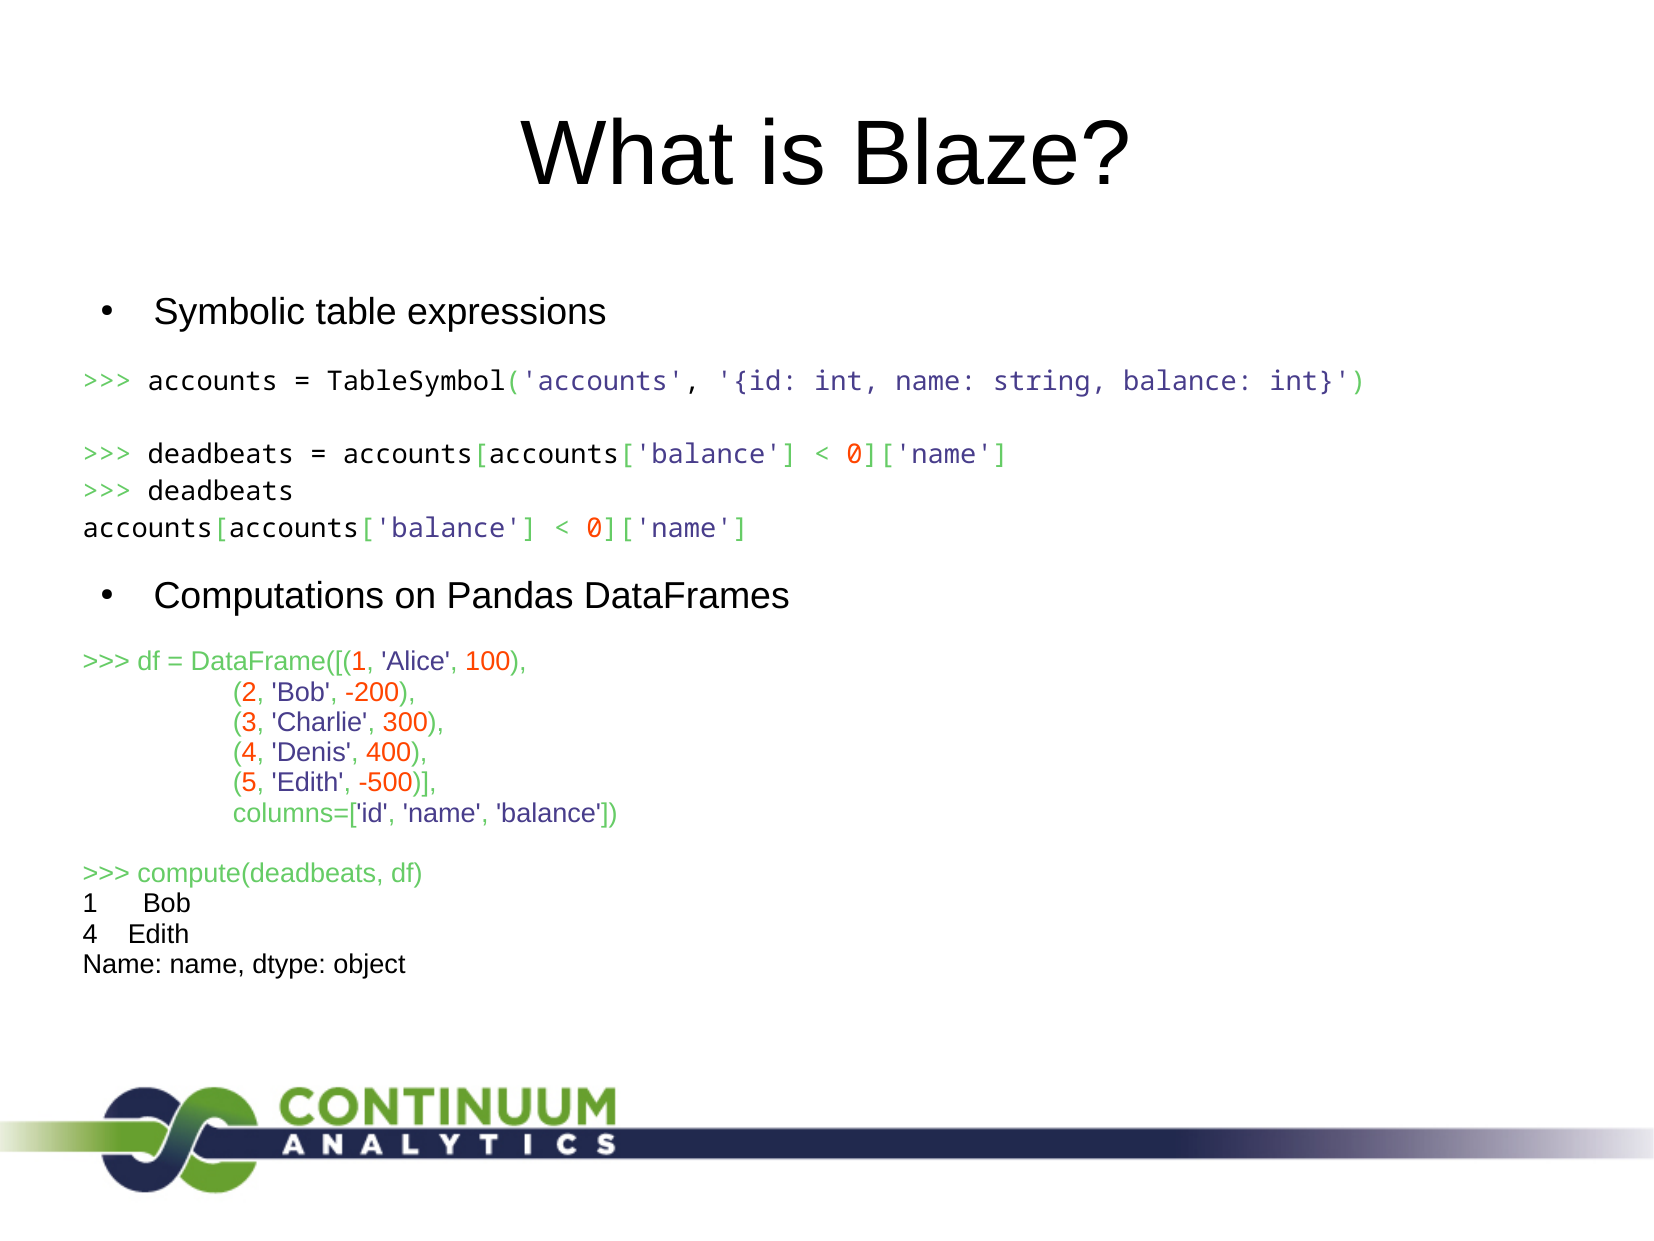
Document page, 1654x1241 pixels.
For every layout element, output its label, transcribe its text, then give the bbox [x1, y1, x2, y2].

list Symbolic table expressions >>> accounts = TableSymbol('accounts', '{id: int, name: string, balance: int}') >>> deadbeats = accounts[accounts['balance'] < 0]['name'] >>> deadbeats accounts[accounts['balance'] < 0]['name'] Computations on Pandas DataFrames >>> df = DataFrame([(1, 'Alice', 100), (2, 'Bob', -200), (3, 'Charlie', 300), (4, 'Denis', 400), (5, 'Edith', -500)], columns=['id', 'name', 'balance']) >>> compute(deadbeats, df) 1 Bob 4 Edith Name: name, dtype: object [82, 290, 1571, 1010]
title What is Blaze? [82, 49, 1571, 257]
